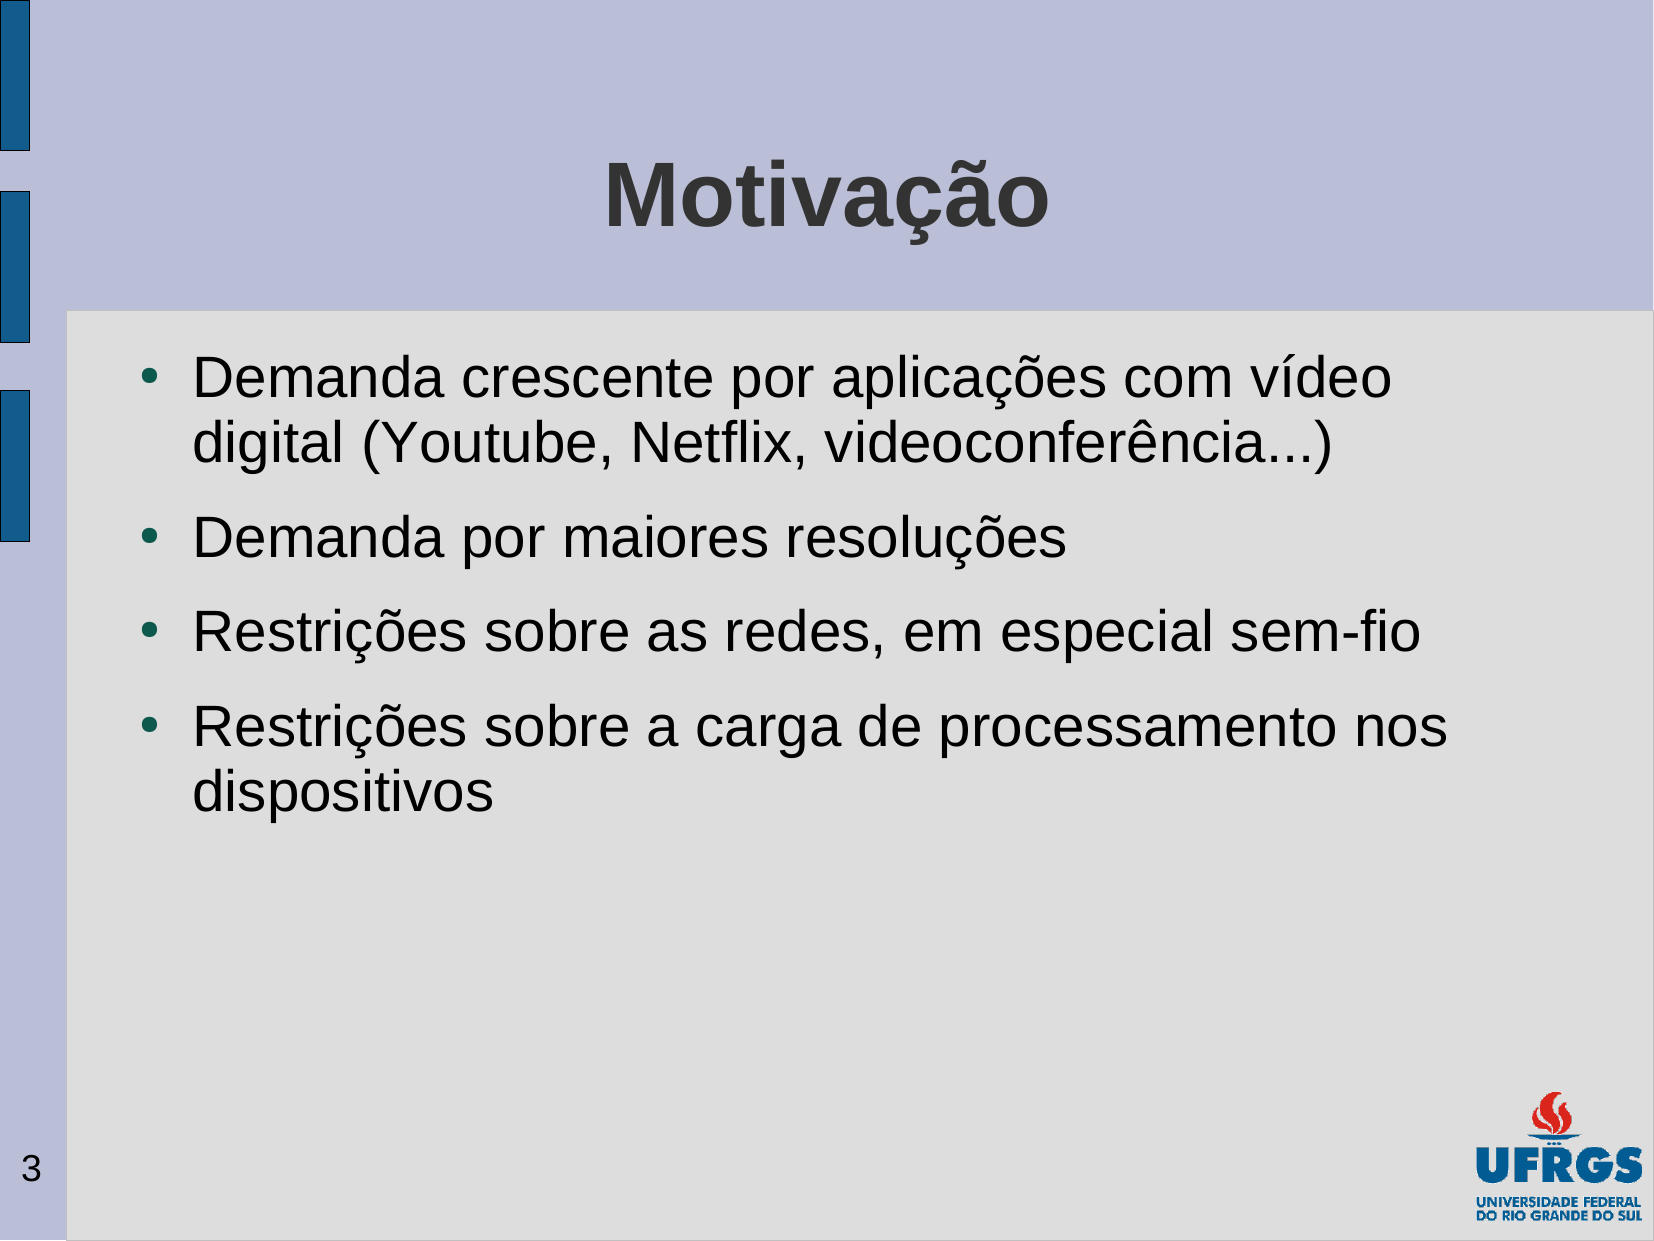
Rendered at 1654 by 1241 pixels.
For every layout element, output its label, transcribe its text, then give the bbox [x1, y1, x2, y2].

list Demanda crescente por aplicações com vídeo digital (Youtube, Netflix, videoconferência...) Demanda por maiores resoluções Restrições sobre as redes, em especial sem-fio Restrições sobre a carga de processamento nos dispositivos [121, 344, 1534, 1065]
title Motivação [121, 91, 1534, 299]
picture [1476, 1092, 1642, 1221]
